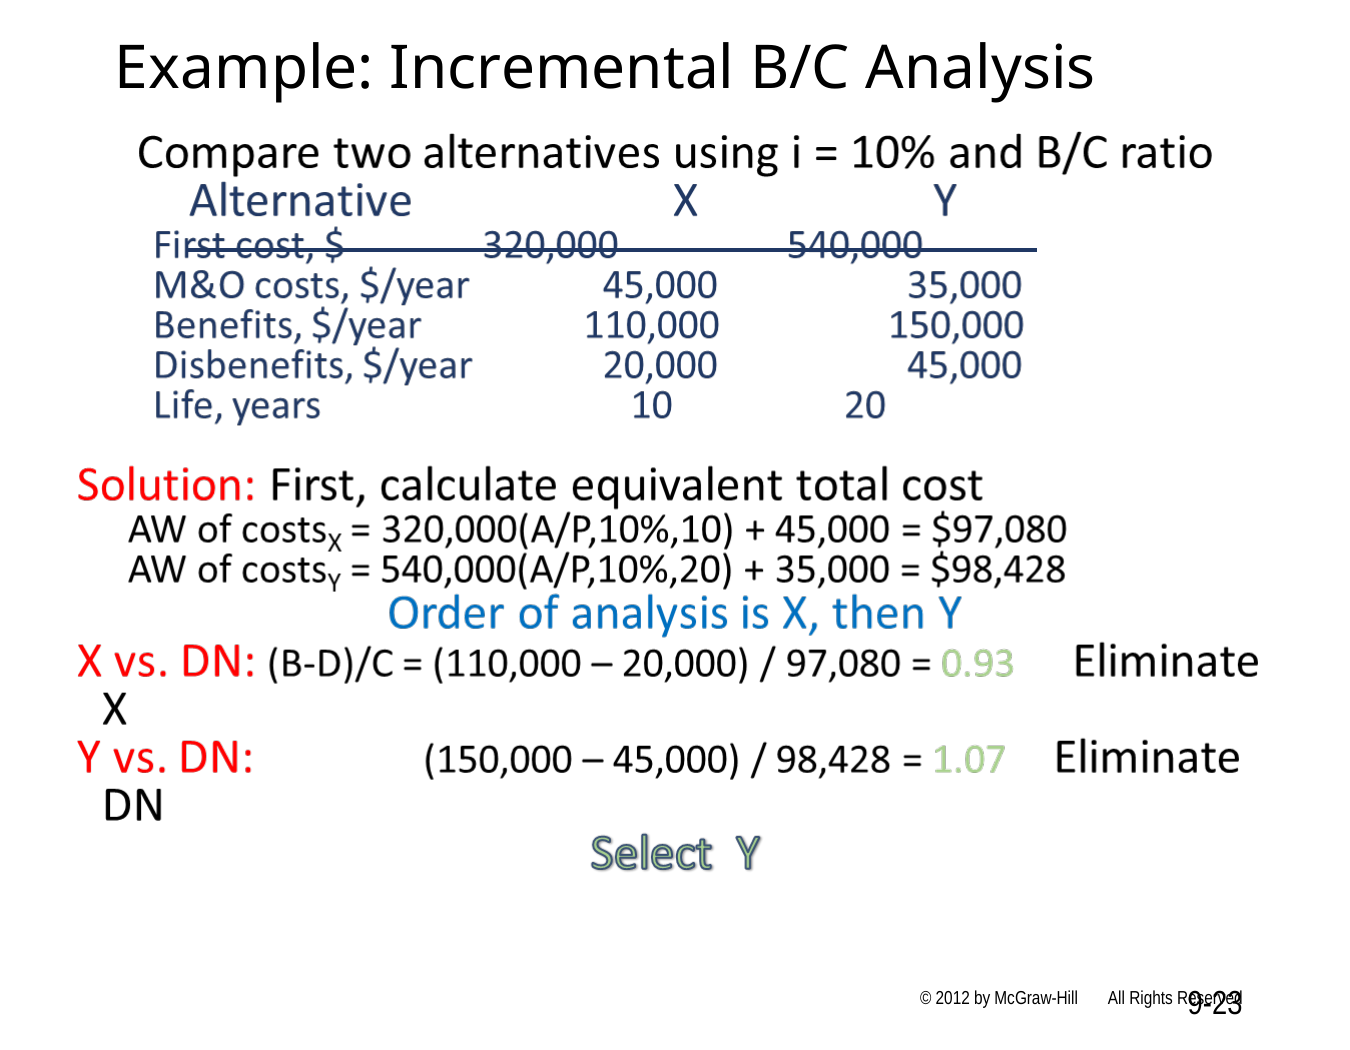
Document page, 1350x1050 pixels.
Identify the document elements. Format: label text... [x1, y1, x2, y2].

picture [46, 105, 1303, 964]
text_box 9-<number> [953, 973, 1258, 1030]
text_box © 2012 by McGraw-Hill All Rights Reserved [900, 974, 953, 1019]
title Example: Incremental B/C Analysis [99, 24, 1248, 105]
